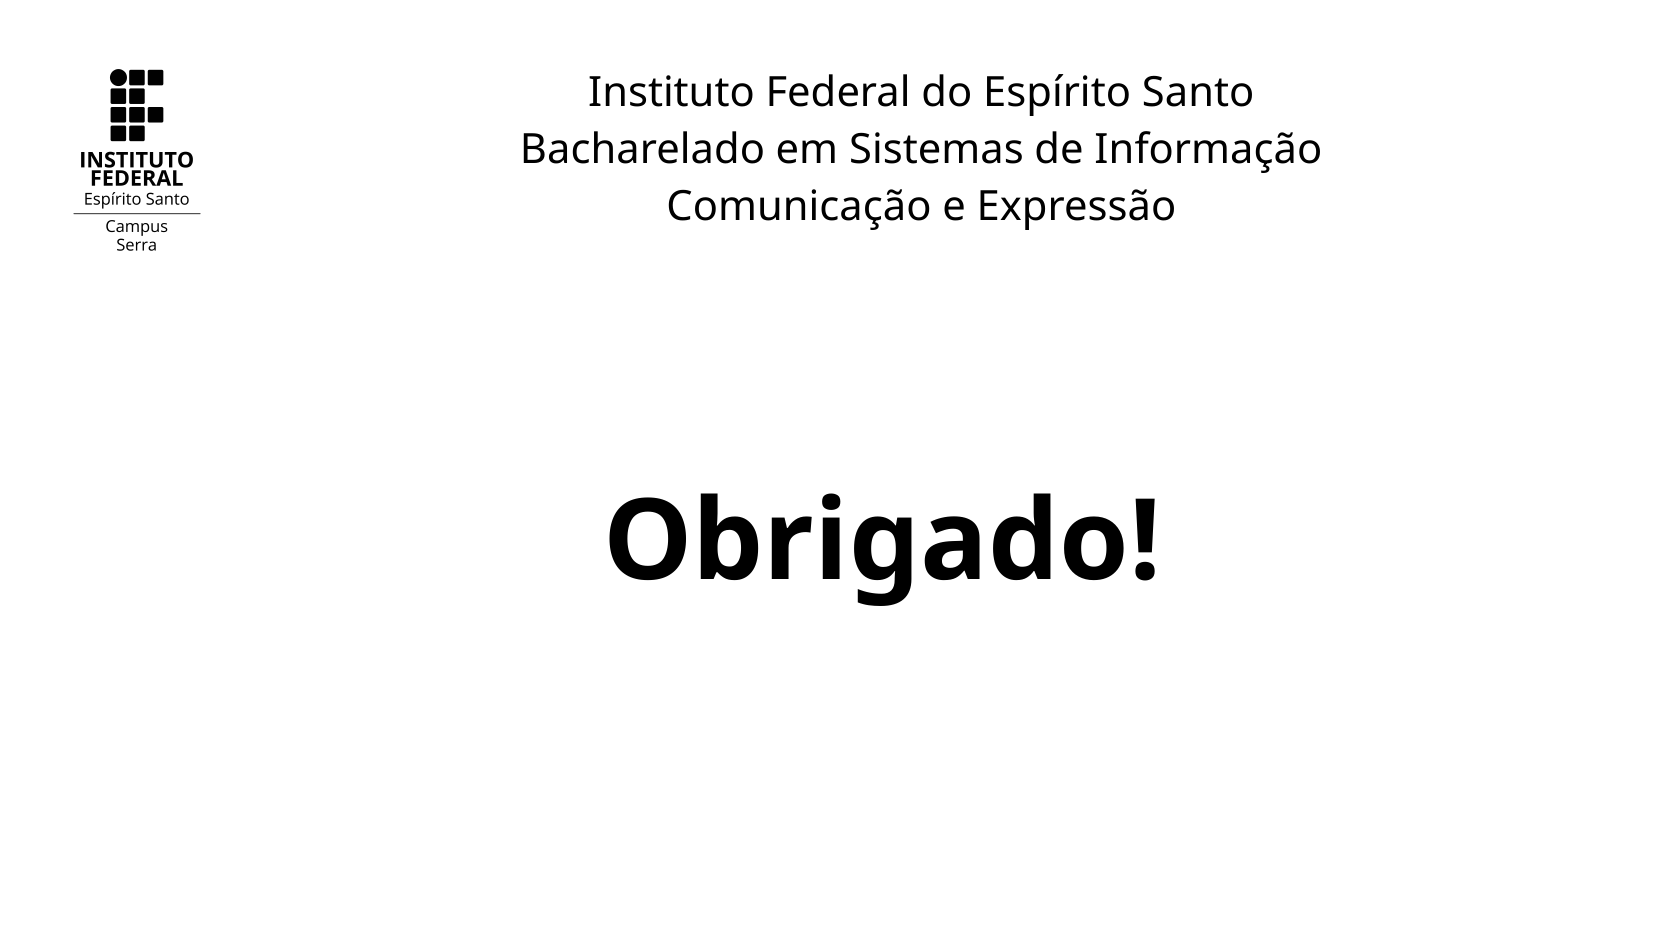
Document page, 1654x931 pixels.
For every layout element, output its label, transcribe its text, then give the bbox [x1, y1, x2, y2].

picture [67, 60, 207, 265]
title Obrigado! [169, 349, 1596, 724]
title Instituto Federal do Espírito Santo Bacharelado em Sistemas de Informação Comunicação e Expressão [420, 68, 1423, 226]
